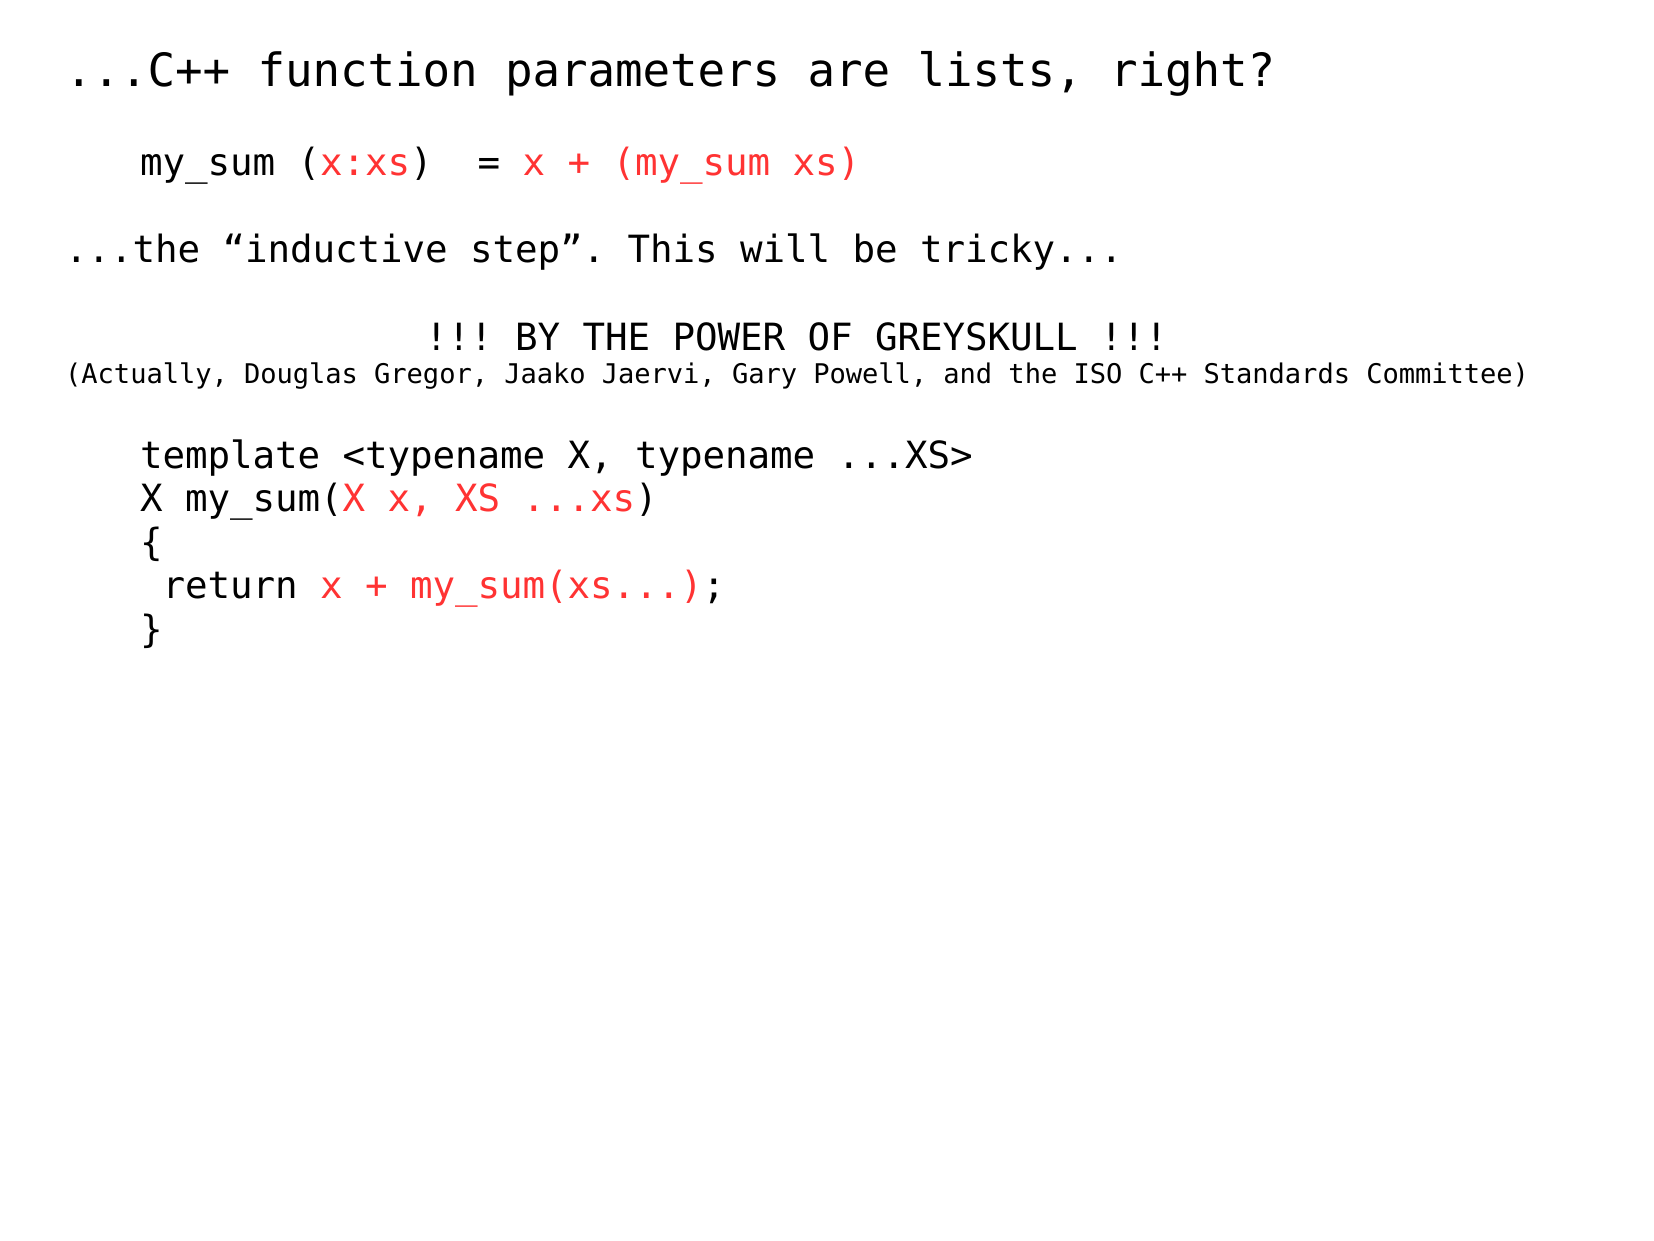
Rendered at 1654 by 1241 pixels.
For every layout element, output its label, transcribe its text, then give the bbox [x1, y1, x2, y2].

text_box ...C++ function parameters are lists, right? my_sum (x:xs) = x + (my_sum xs) ...the “inductive step”. This will be tricky... !!! BY THE POWER OF GREYSKULL !!! (Actually, Douglas Gregor, Jaako Jaervi, Gary Powell, and the ISO C++ Standards Committee) template <typename X, typename ...XS> X my_sum(X x, XS ...xs) { return x + my_sum(xs...); } [50, 37, 1543, 1035]
